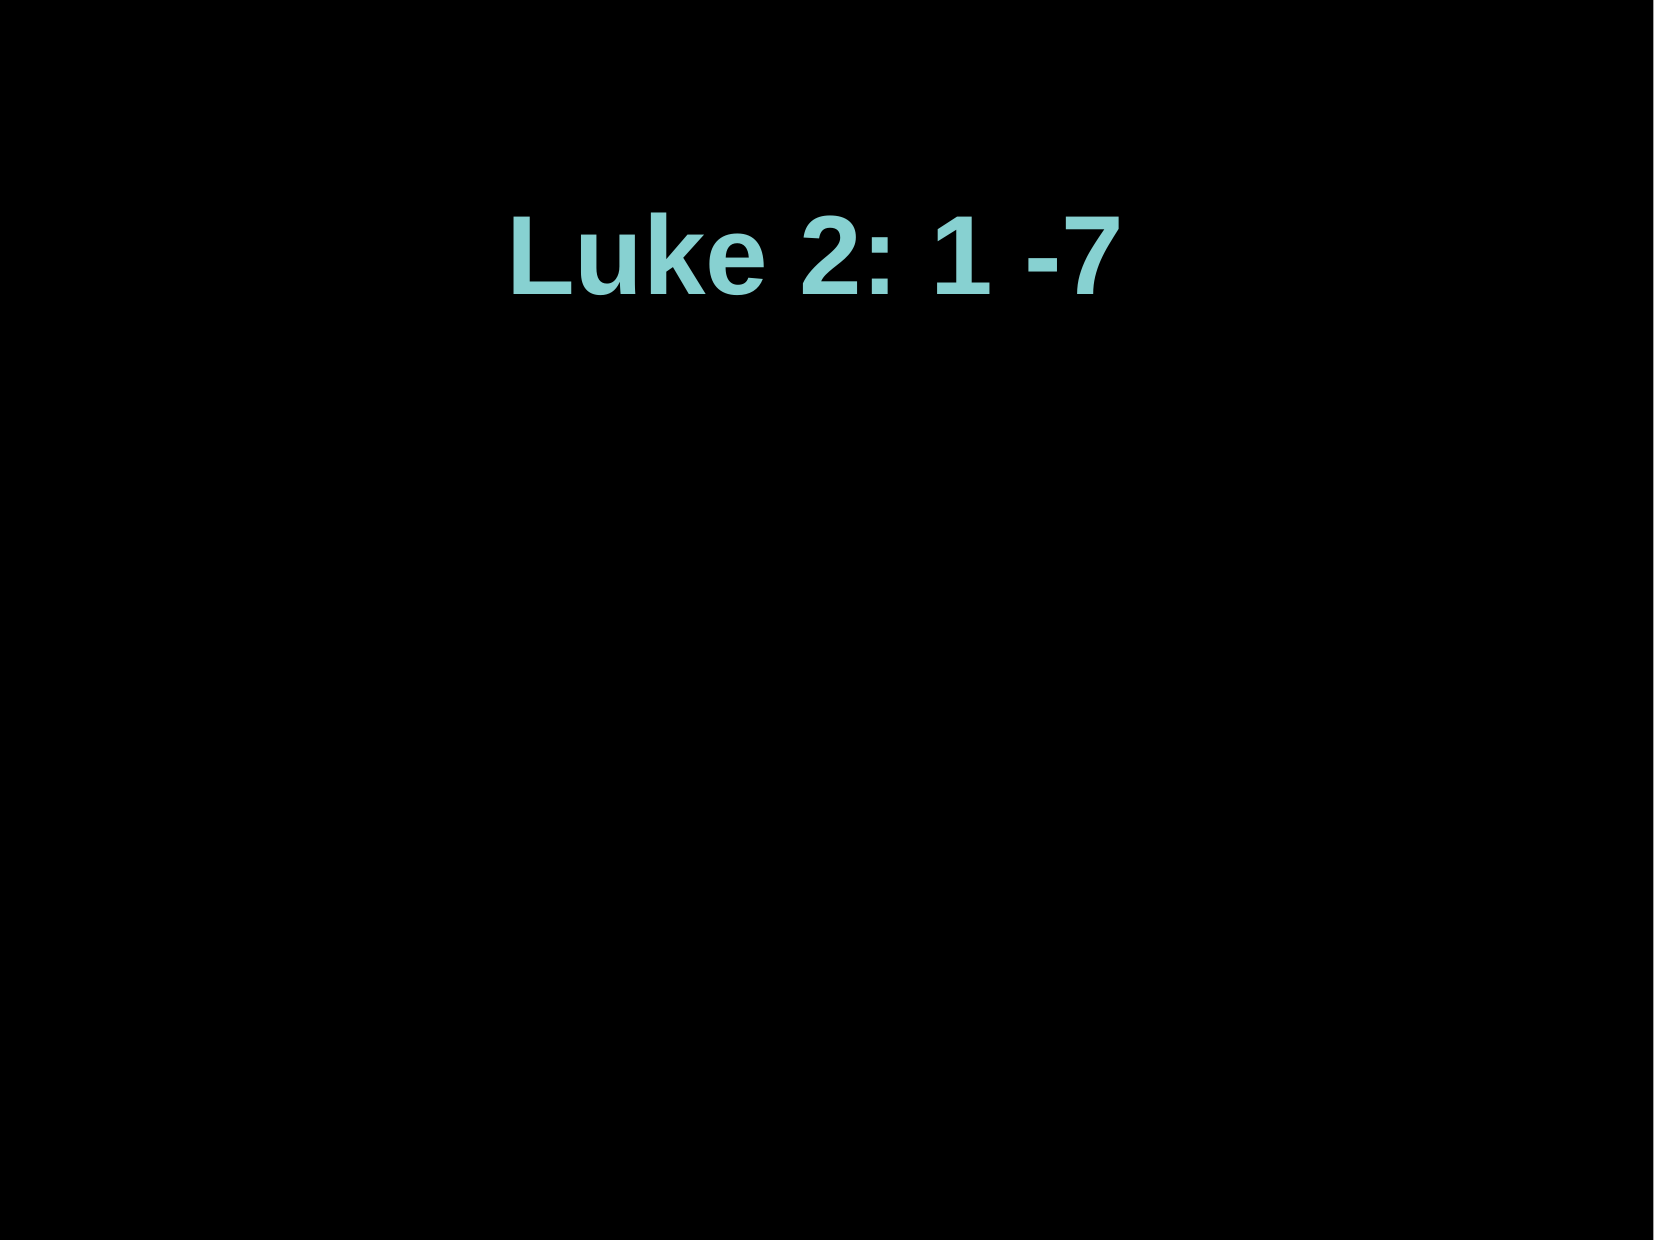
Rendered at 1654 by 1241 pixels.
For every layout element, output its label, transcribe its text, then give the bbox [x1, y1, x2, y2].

text_box Luke 2: 1 -7 [59, 59, 1603, 1179]
